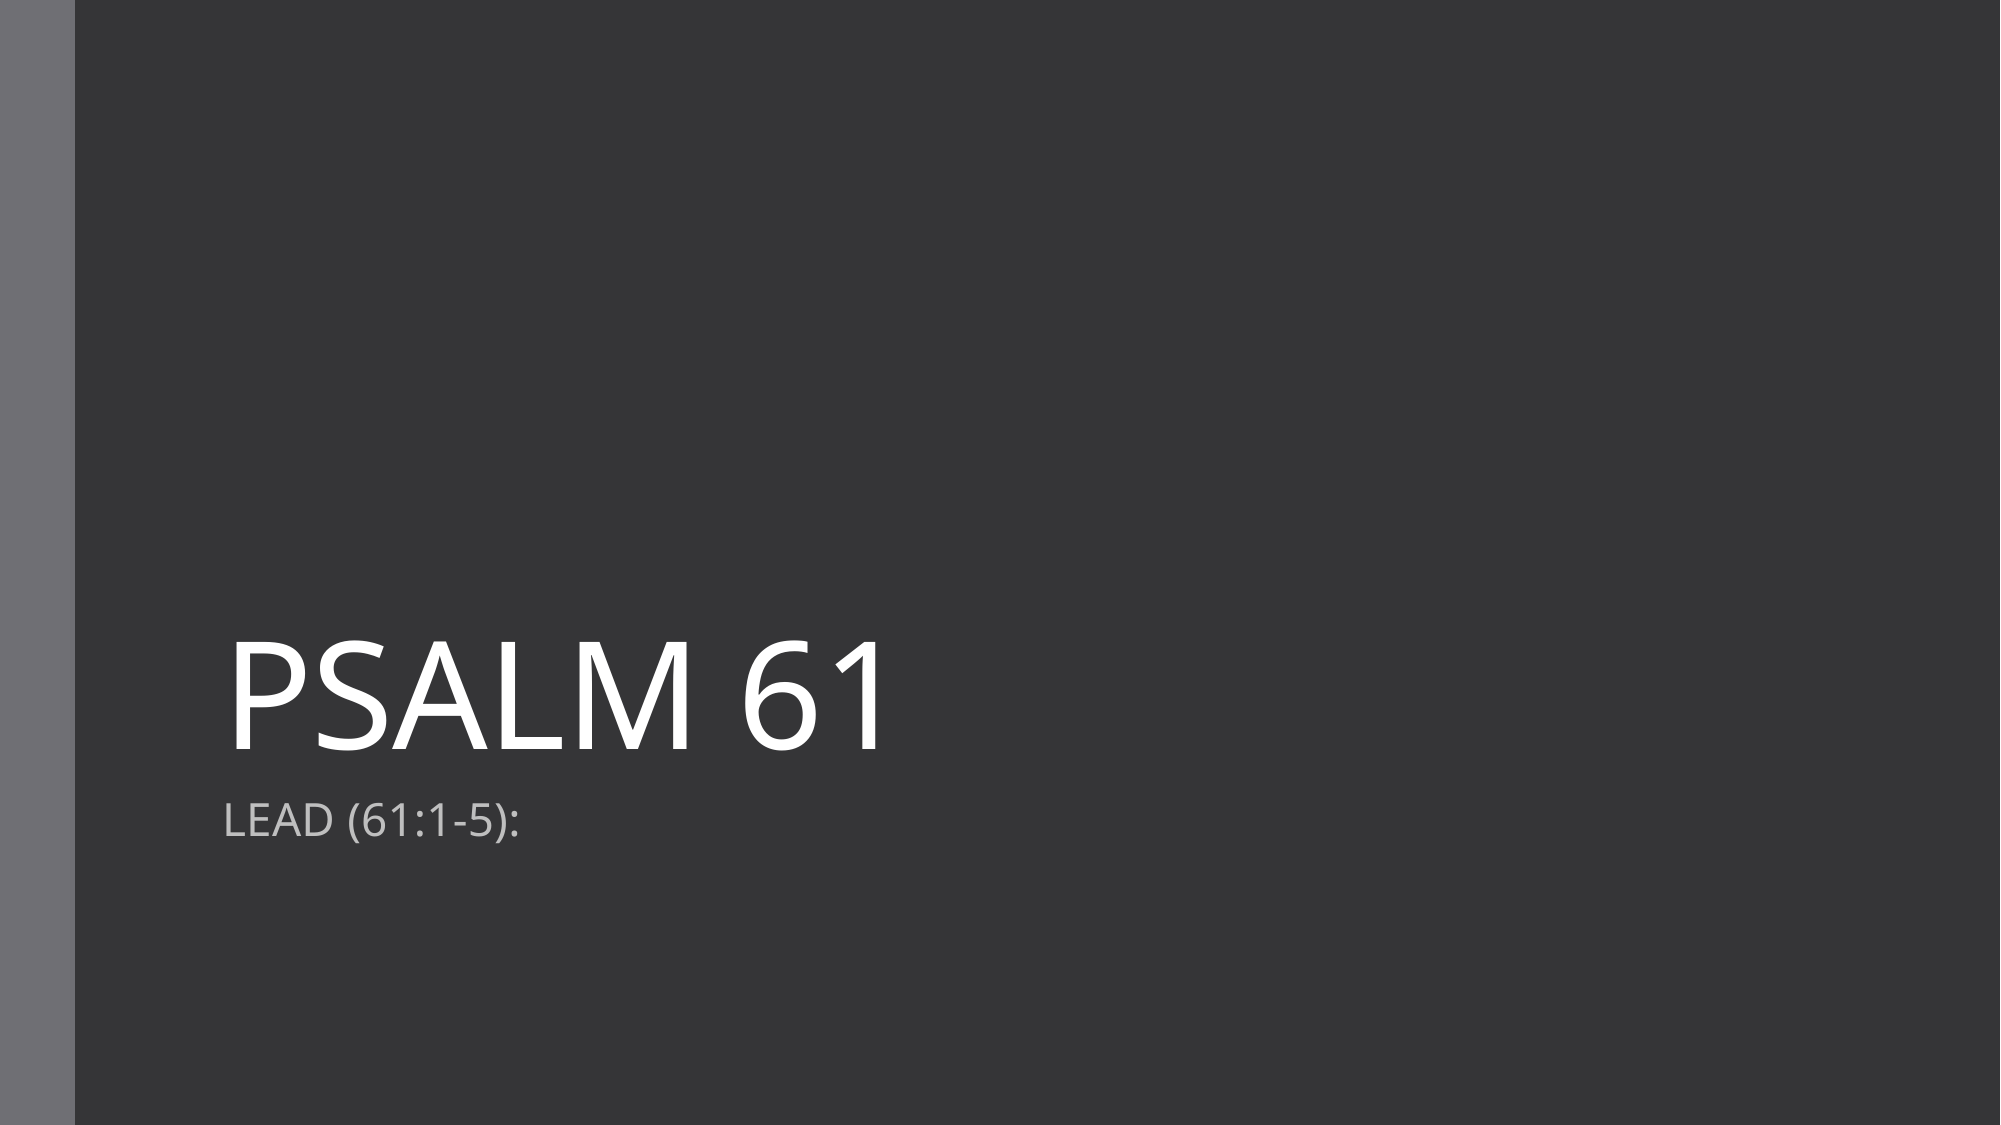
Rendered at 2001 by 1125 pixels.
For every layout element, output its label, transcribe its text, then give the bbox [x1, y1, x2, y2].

title PSALM 61 [206, 124, 1752, 787]
subtitle LEAD (61:1-5): [206, 787, 1752, 1066]
